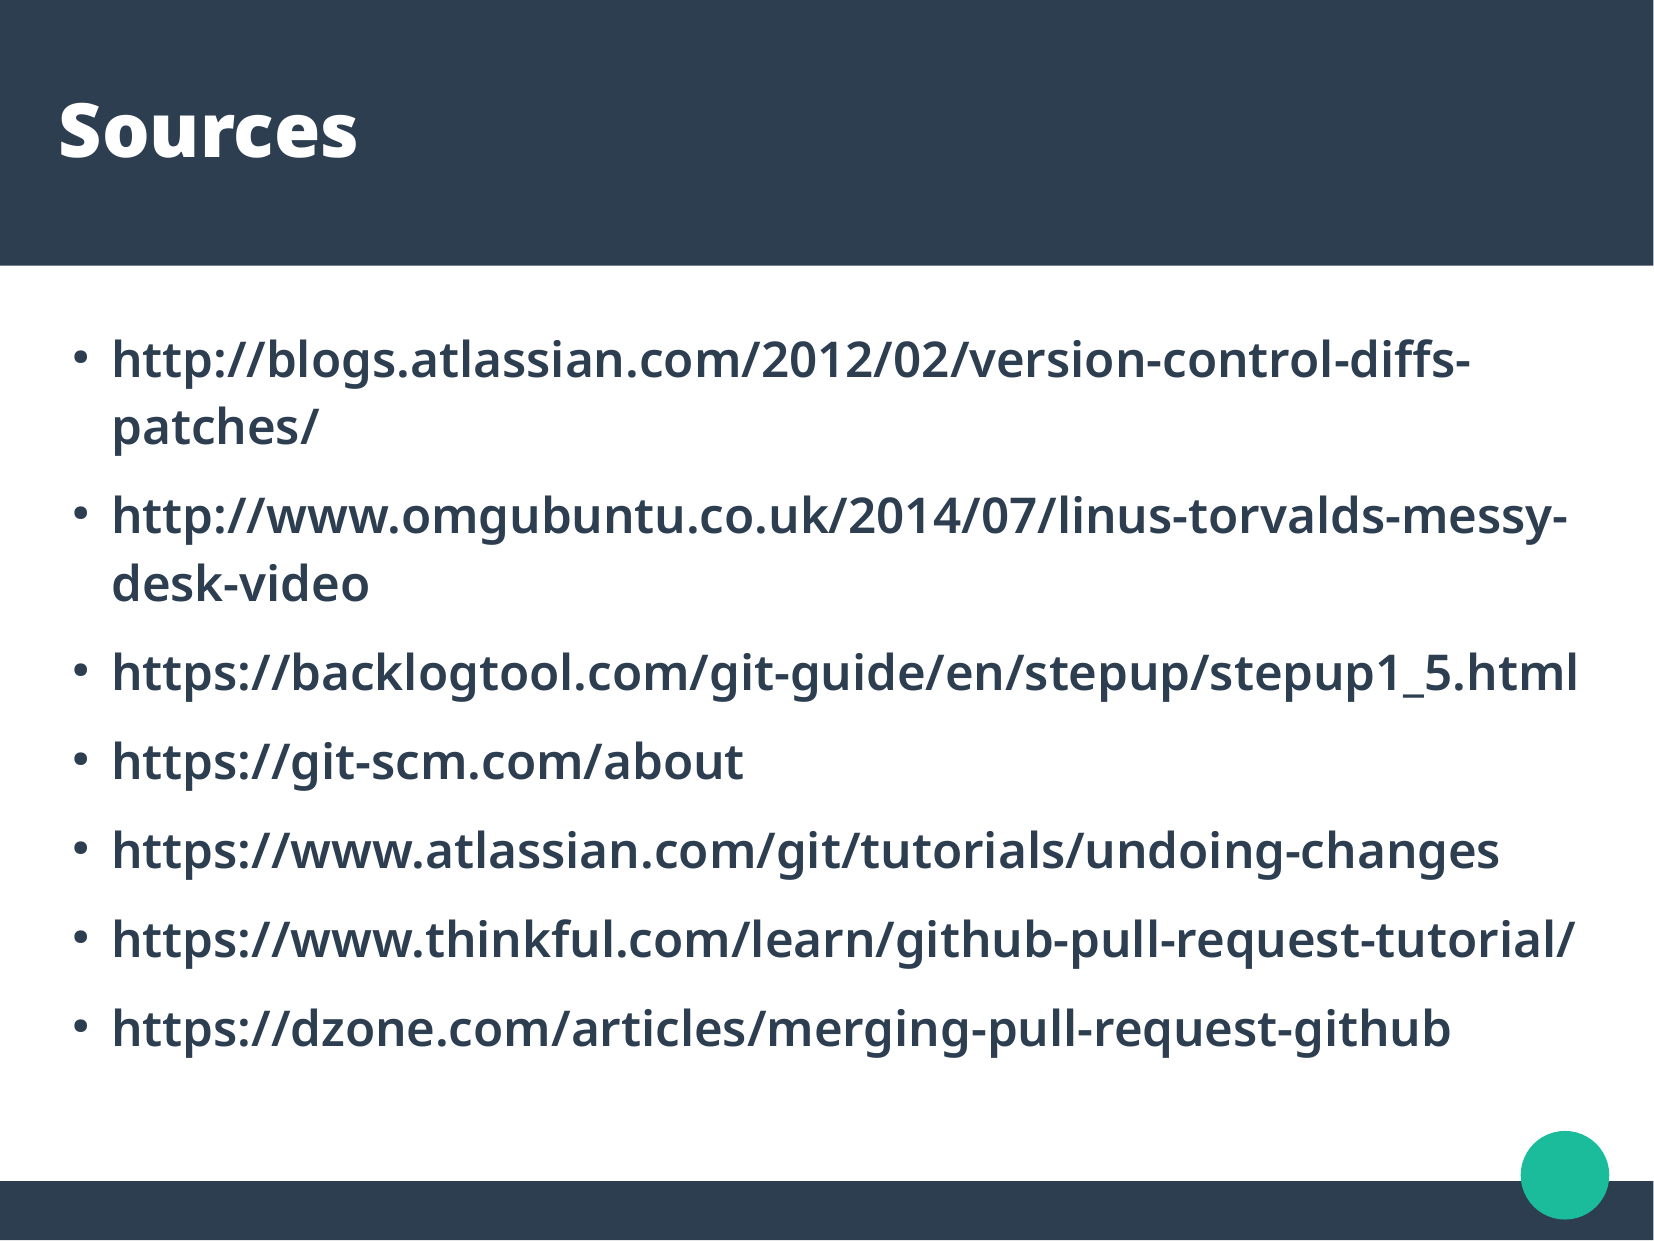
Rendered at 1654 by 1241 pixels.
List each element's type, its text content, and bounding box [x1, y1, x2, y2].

title Sources [59, 49, 1595, 207]
list http://blogs.atlassian.com/2012/02/version-control-diffs-patches/ http://www.omgubuntu.co.uk/2014/07/linus-torvalds-messy-desk-video https://backlogtool.com/git-guide/en/stepup/stepup1_5.html https://git-scm.com/about https://www.atlassian.com/git/tutorials/undoing-changes https://www.thinkful.com/learn/github-pull-request-tutorial/ https://dzone.com/articles/merging-pull-request-github [59, 324, 1595, 1152]
